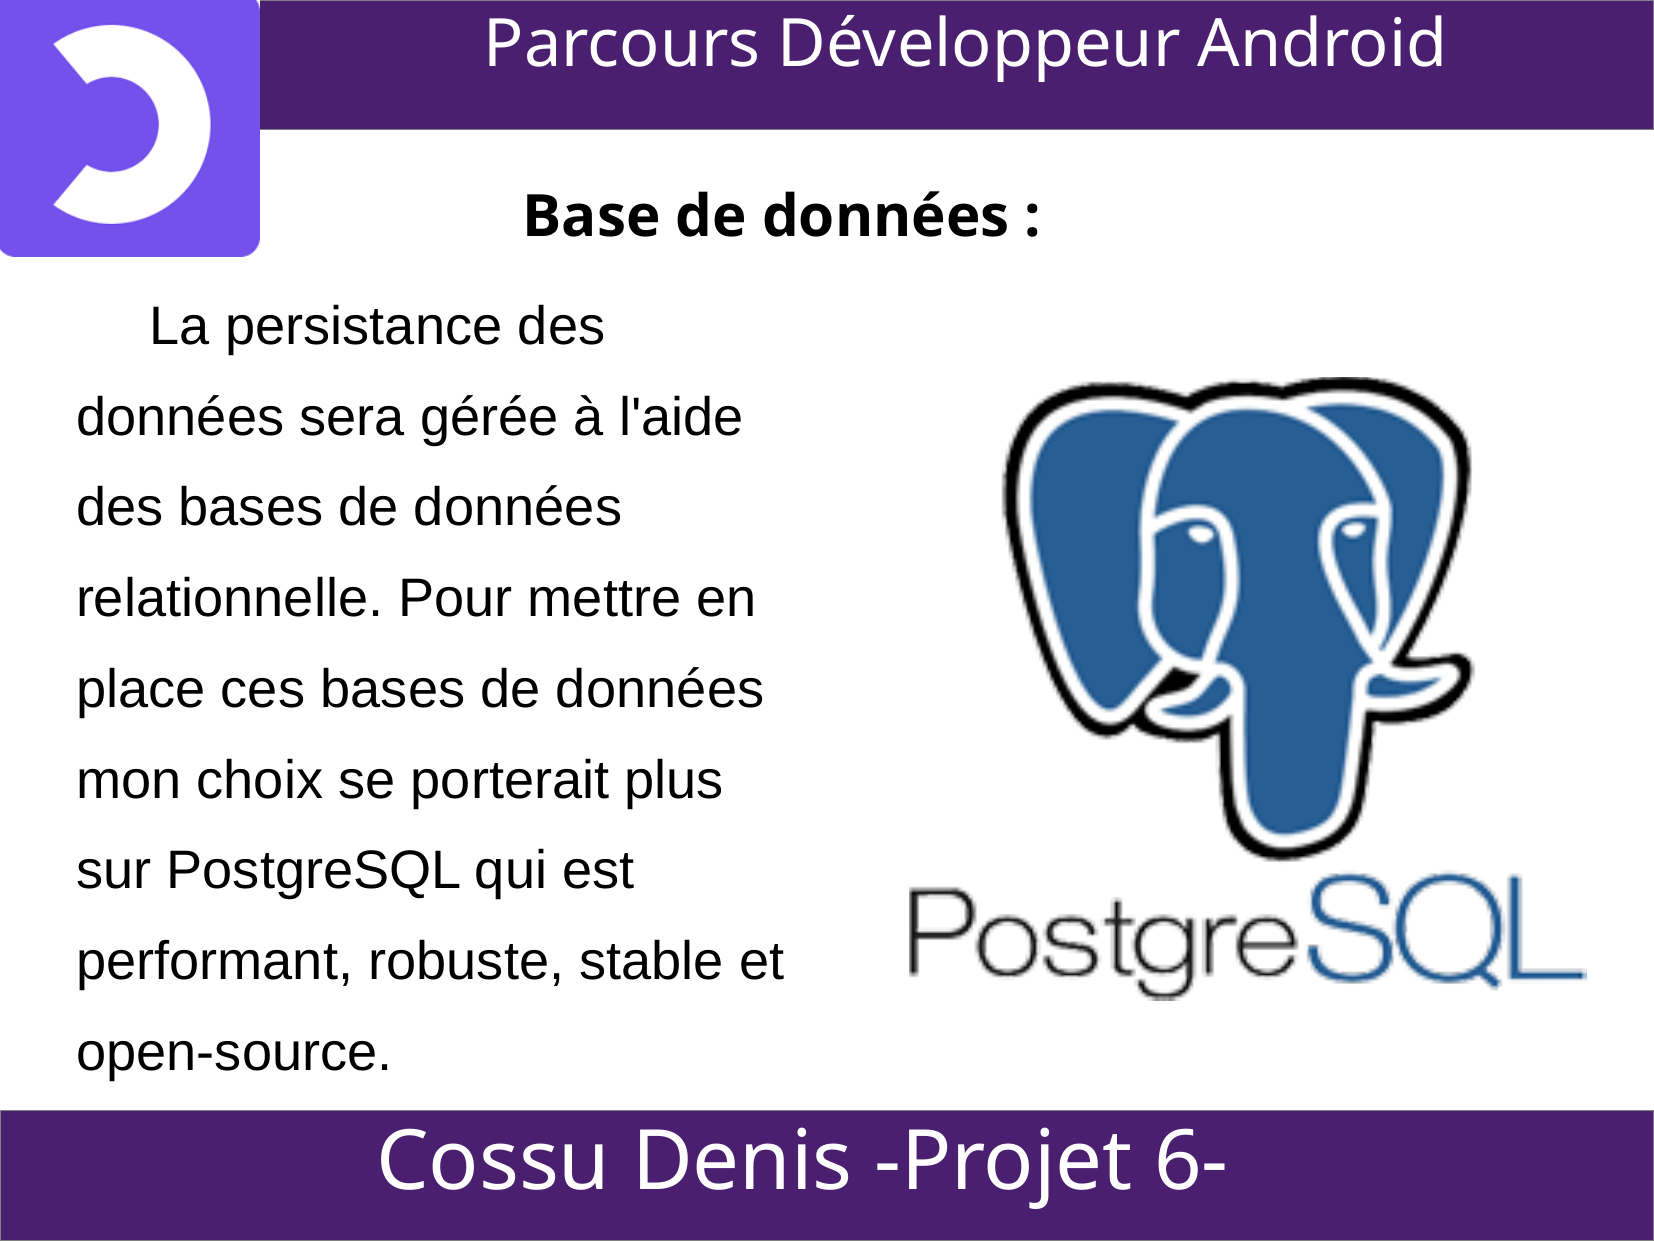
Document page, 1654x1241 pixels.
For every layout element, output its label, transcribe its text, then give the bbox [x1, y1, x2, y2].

picture [909, 377, 1587, 1001]
text_box La persistance des données sera gérée à l'aide des bases de données relationnelle. Pour mettre en place ces bases de données mon choix se porterait plus sur PostgreSQL qui est performant, robuste, stable et open-source. [61, 106, 827, 1090]
picture [0, 0, 260, 257]
text_box Base de données : [827, 167, 1654, 745]
